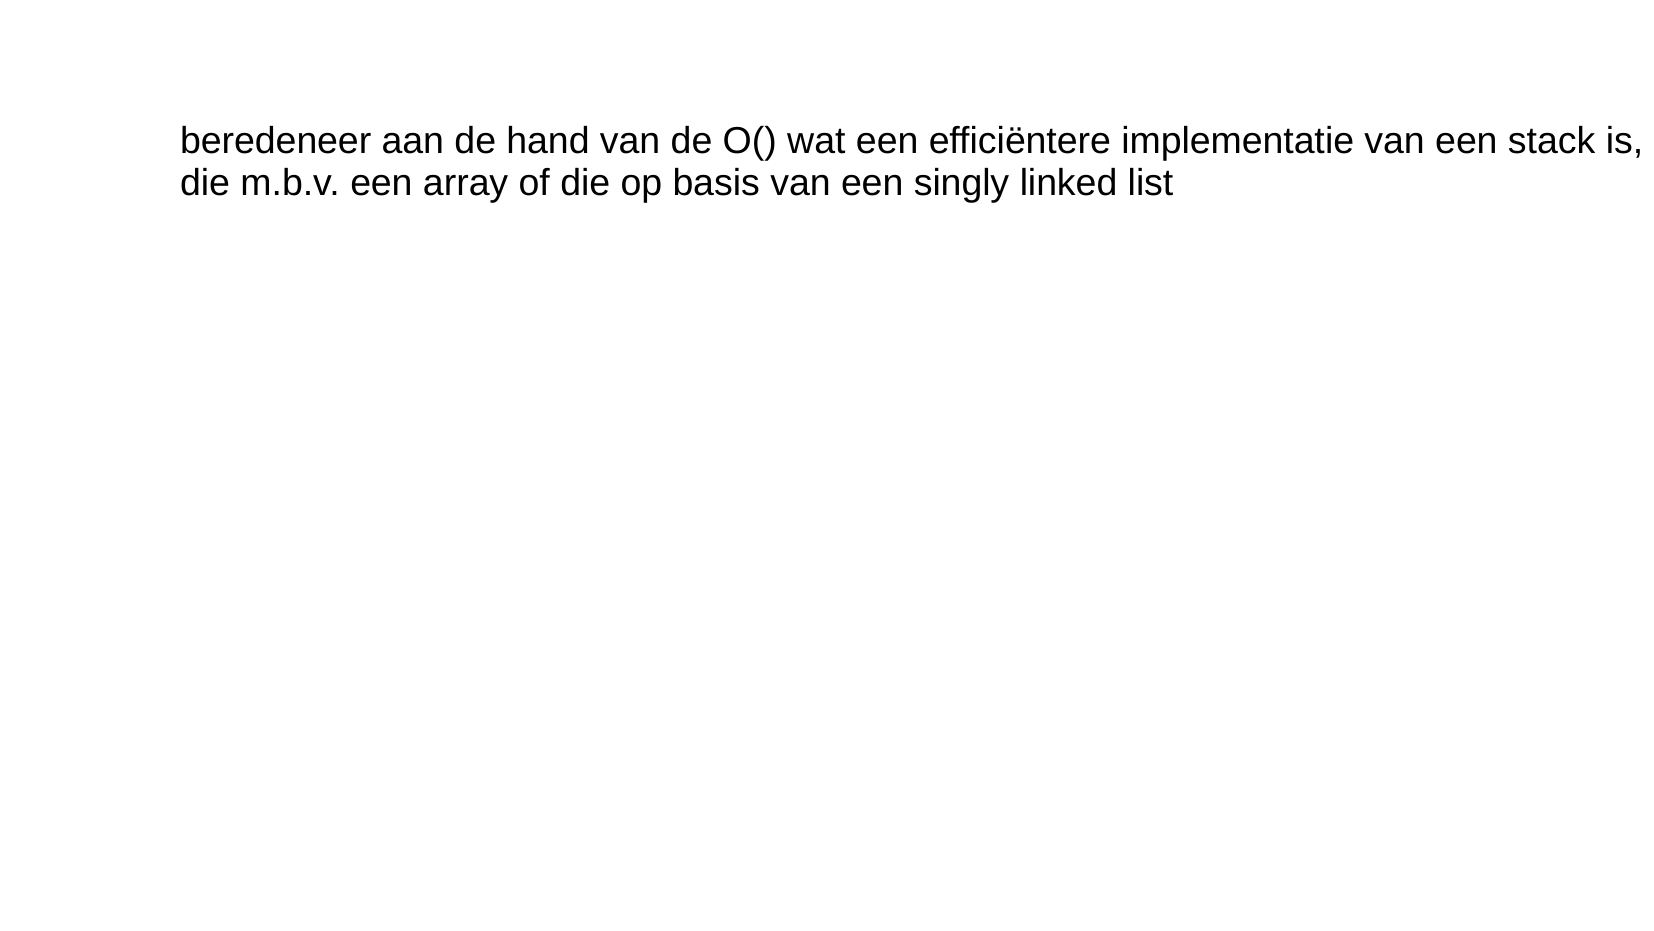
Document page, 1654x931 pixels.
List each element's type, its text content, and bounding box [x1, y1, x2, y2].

text_box beredeneer aan de hand van de O() wat een efficiëntere implementatie van een stack is, die m.b.v. een array of die op basis van een singly linked list [165, 112, 1654, 254]
